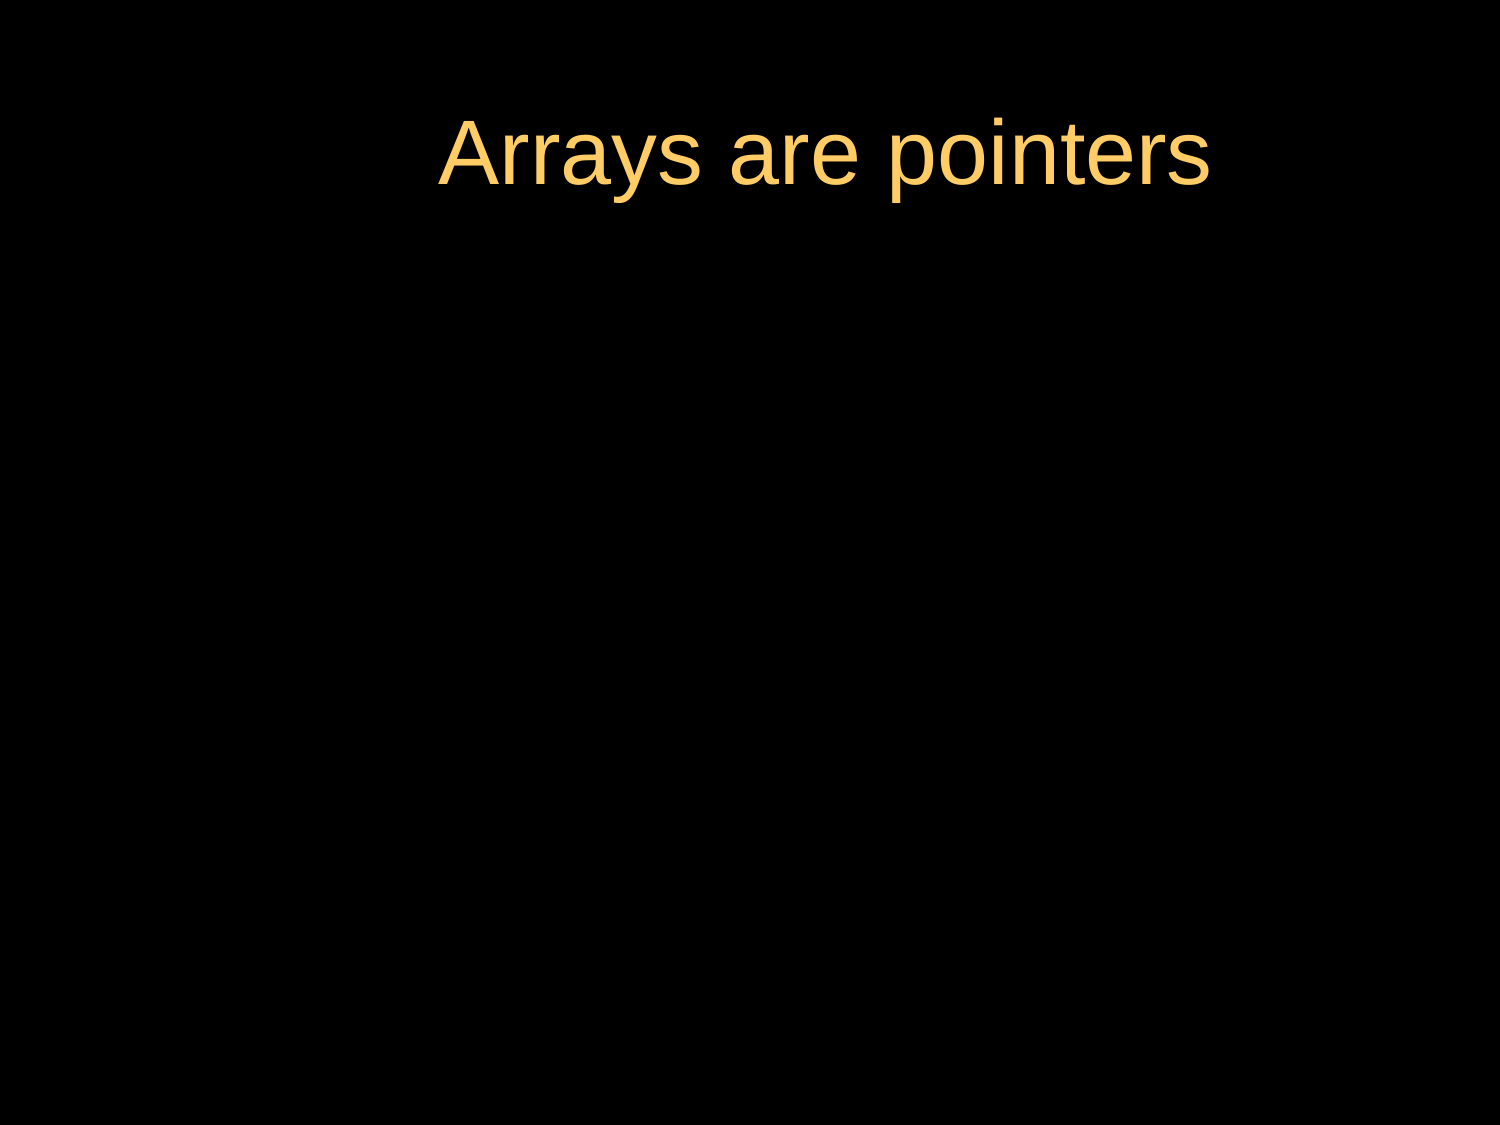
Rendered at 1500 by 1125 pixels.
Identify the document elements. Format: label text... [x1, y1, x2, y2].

title Arrays are pointers [82, 56, 1500, 250]
